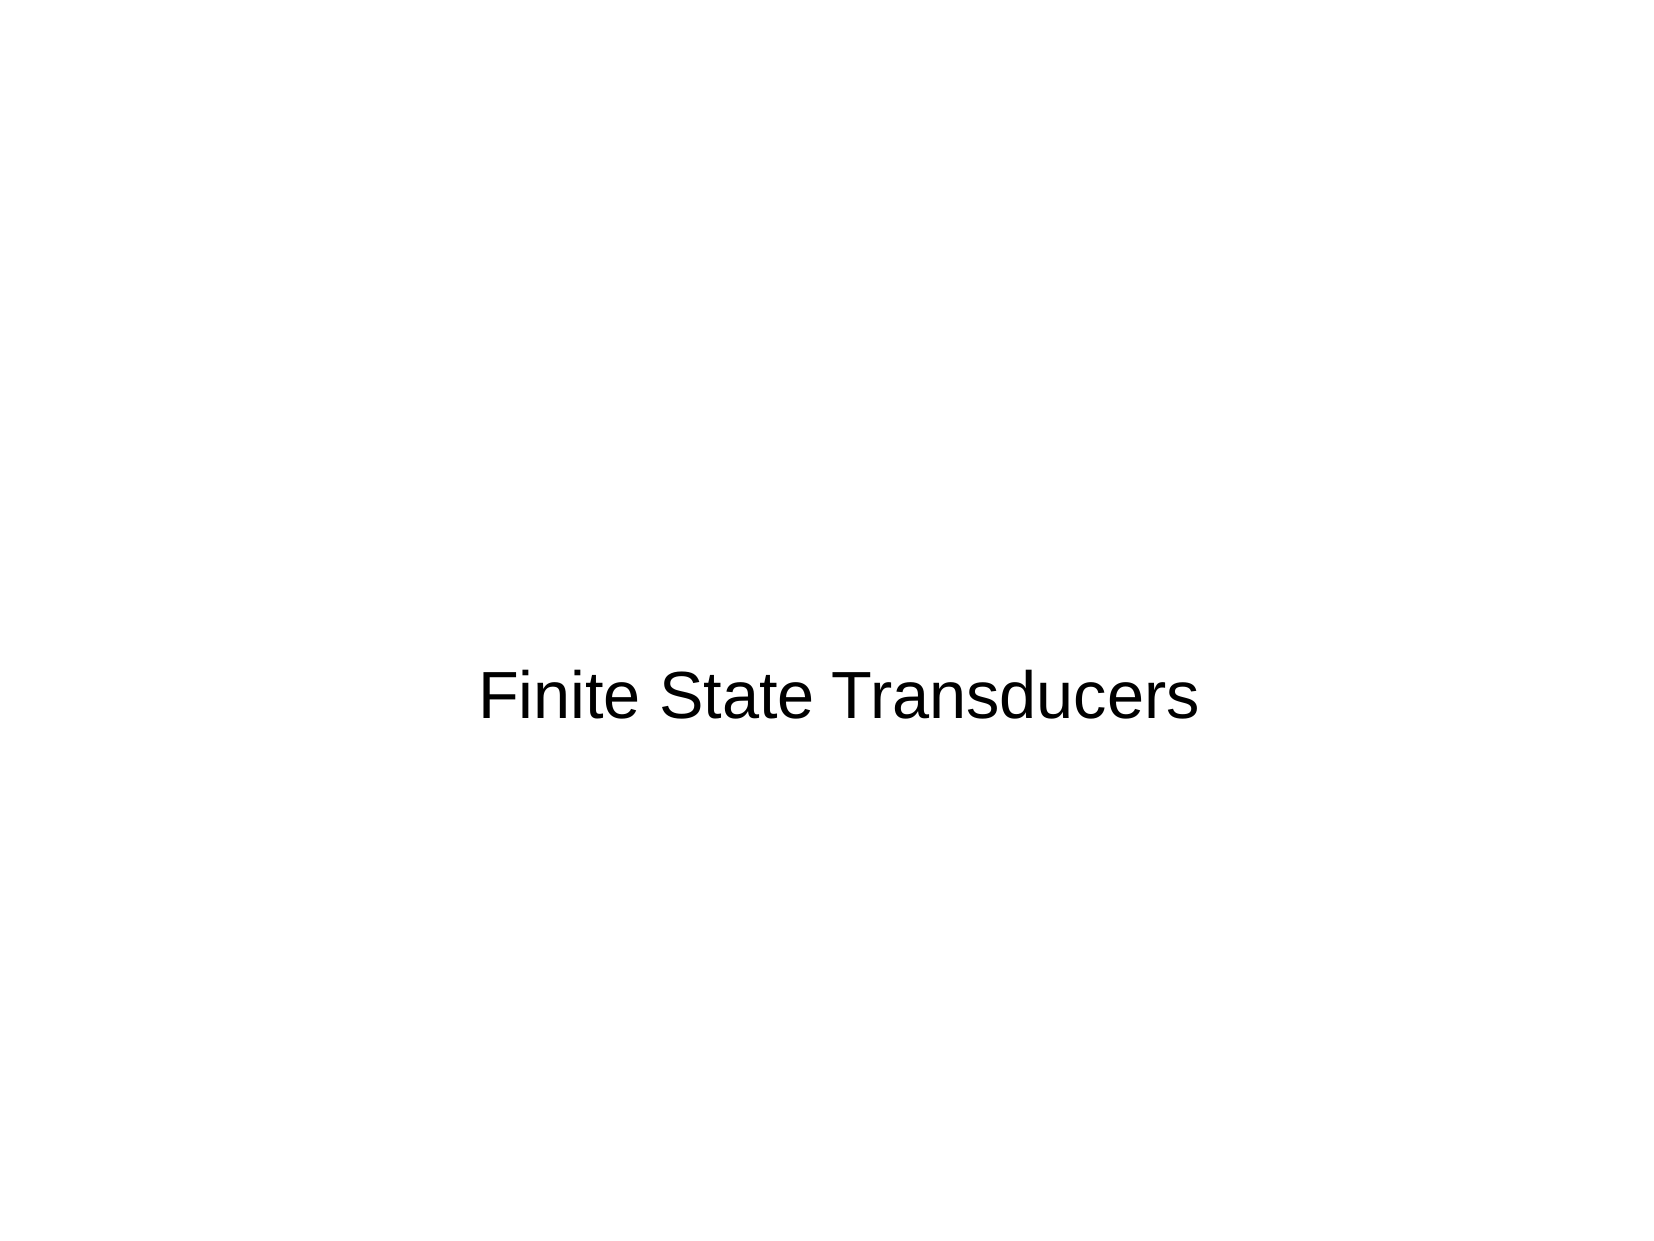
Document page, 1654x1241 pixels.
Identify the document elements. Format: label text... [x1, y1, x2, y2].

subtitle Finite State Transducers [25, 226, 1654, 1166]
